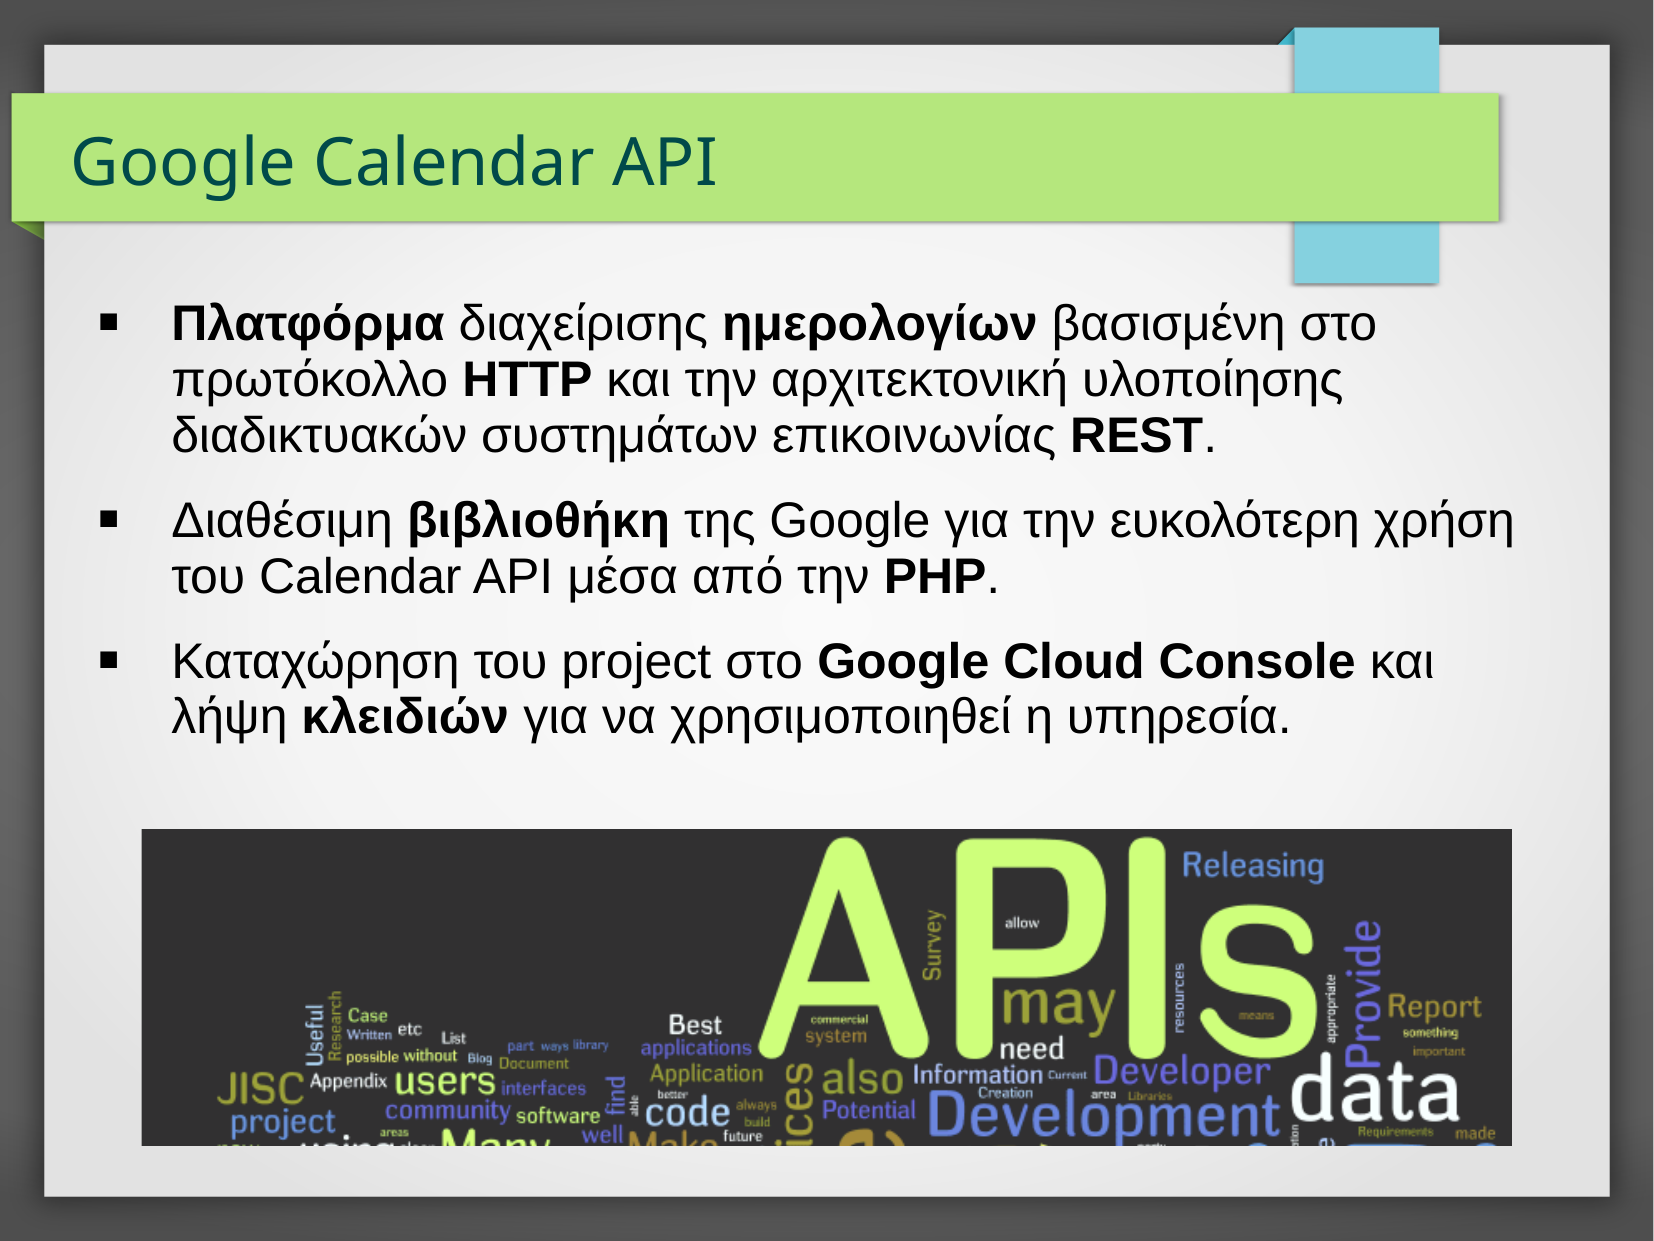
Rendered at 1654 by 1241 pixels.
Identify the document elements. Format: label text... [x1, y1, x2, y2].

picture [0, 0, 1654, 1241]
title Google Calendar API [70, 106, 1229, 213]
list Πλατφόρμα διαχείρισης ημερολογίων βασισμένη στο πρωτόκολλο HTTP και την αρχιτεκτονική υλοποίησης διαδικτυακών συστημάτων επικοινωνίας REST. Διαθέσιμη βιβλιοθήκη της Google για την ευκολότερη χρήση του Calendar API μέσα από την PHP. Καταχώρηση του project στο Google Cloud Console και λήψη κλειδιών για να χρησιμοποιηθεί η υπηρεσία. [82, 295, 1538, 792]
